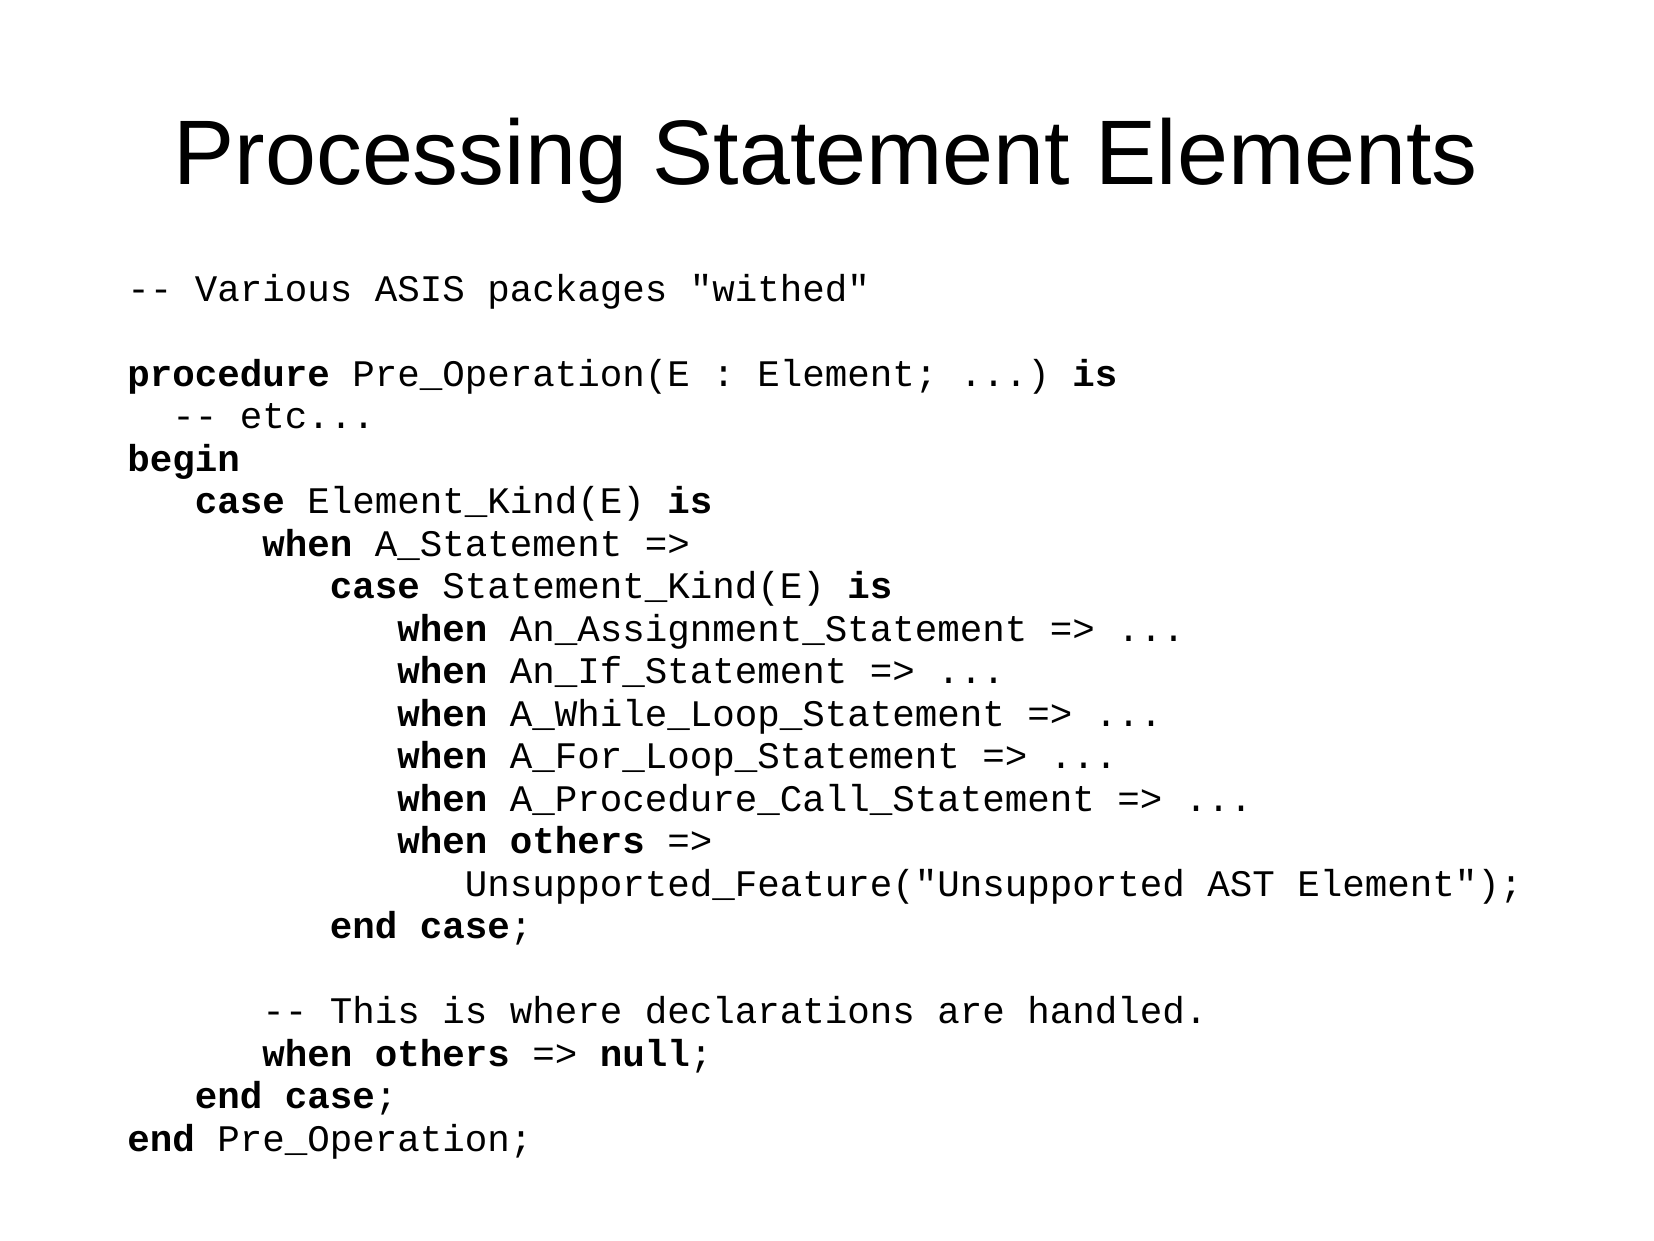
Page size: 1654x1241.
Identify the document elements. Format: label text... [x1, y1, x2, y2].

text_box -- Various ASIS packages "withed" procedure Pre_Operation(E : Element; ...) is -- etc... begin case Element_Kind(E) is when A_Statement => case Statement_Kind(E) is when An_Assignment_Statement => ... when An_If_Statement => ... when A_While_Loop_Statement => ... when A_For_Loop_Statement => ... when A_Procedure_Call_Statement => ... when others => Unsupported_Feature("Unsupported AST Element"); end case; -- This is where declarations are handled. when others => null; end case; end Pre_Operation; [112, 262, 1576, 1154]
title Processing Statement Elements [82, 49, 1571, 257]
